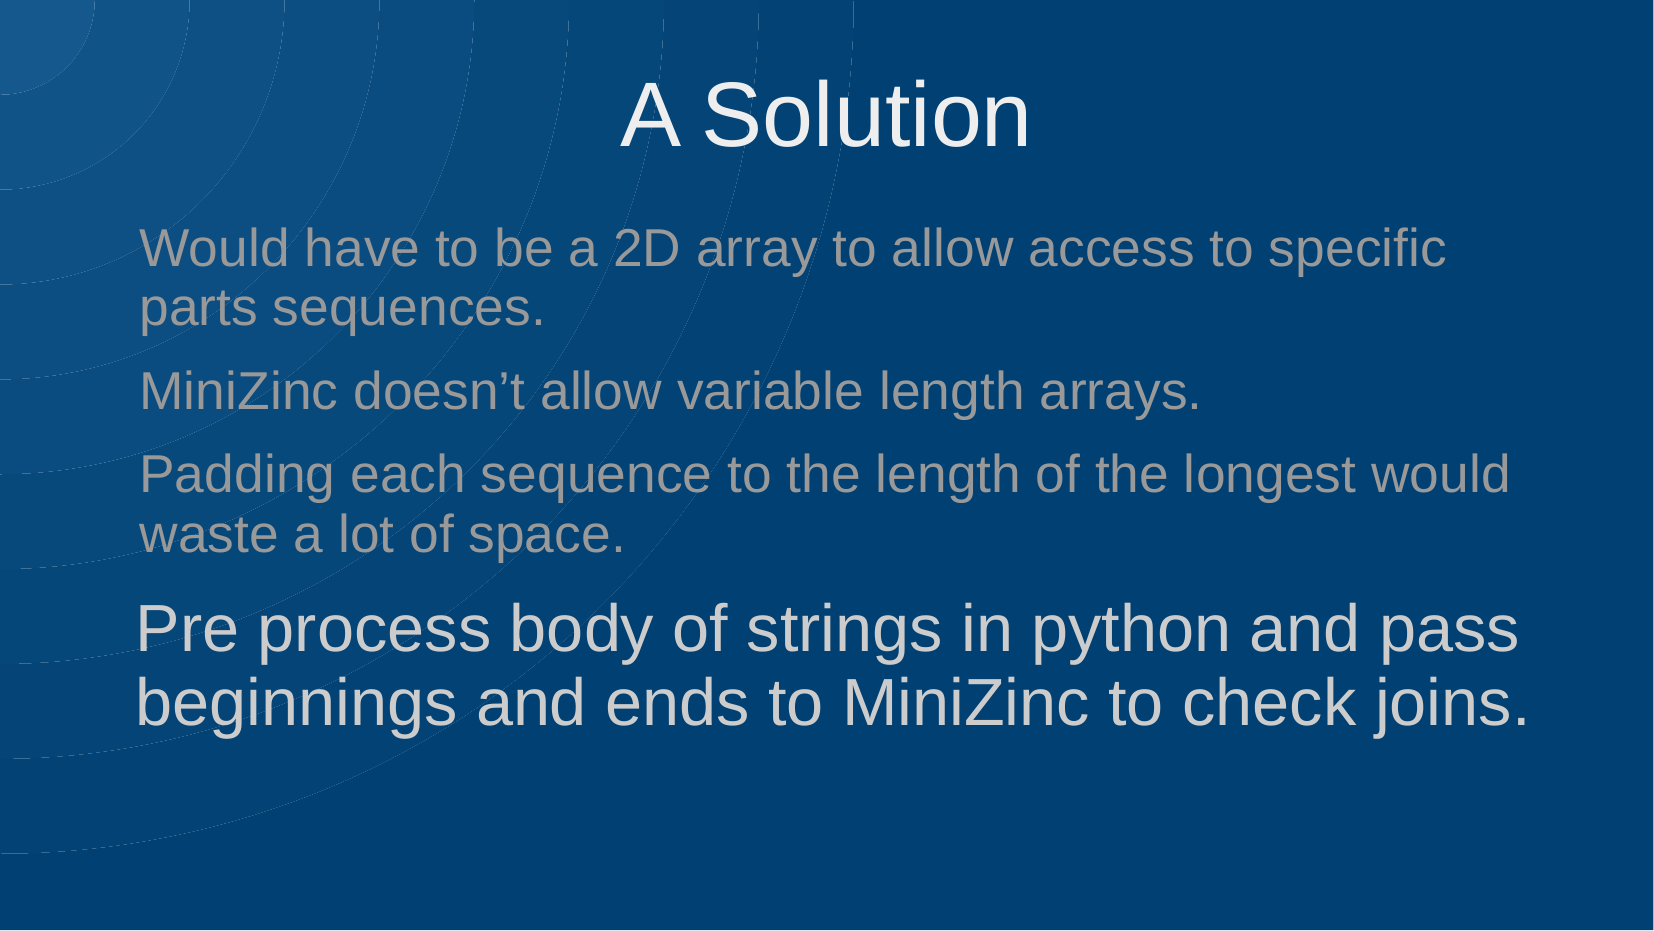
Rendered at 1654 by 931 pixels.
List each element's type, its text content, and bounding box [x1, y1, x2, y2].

title A Solution [82, 37, 1571, 193]
list Would have to be a 2D array to allow access to specific parts sequences. MiniZinc doesn’t allow variable length arrays. Padding each sequence to the length of the longest would waste a lot of space. [82, 217, 1571, 567]
list Pre process body of strings in python and pass beginnings and ends to MiniZinc to check joins. [64, 590, 1554, 757]
